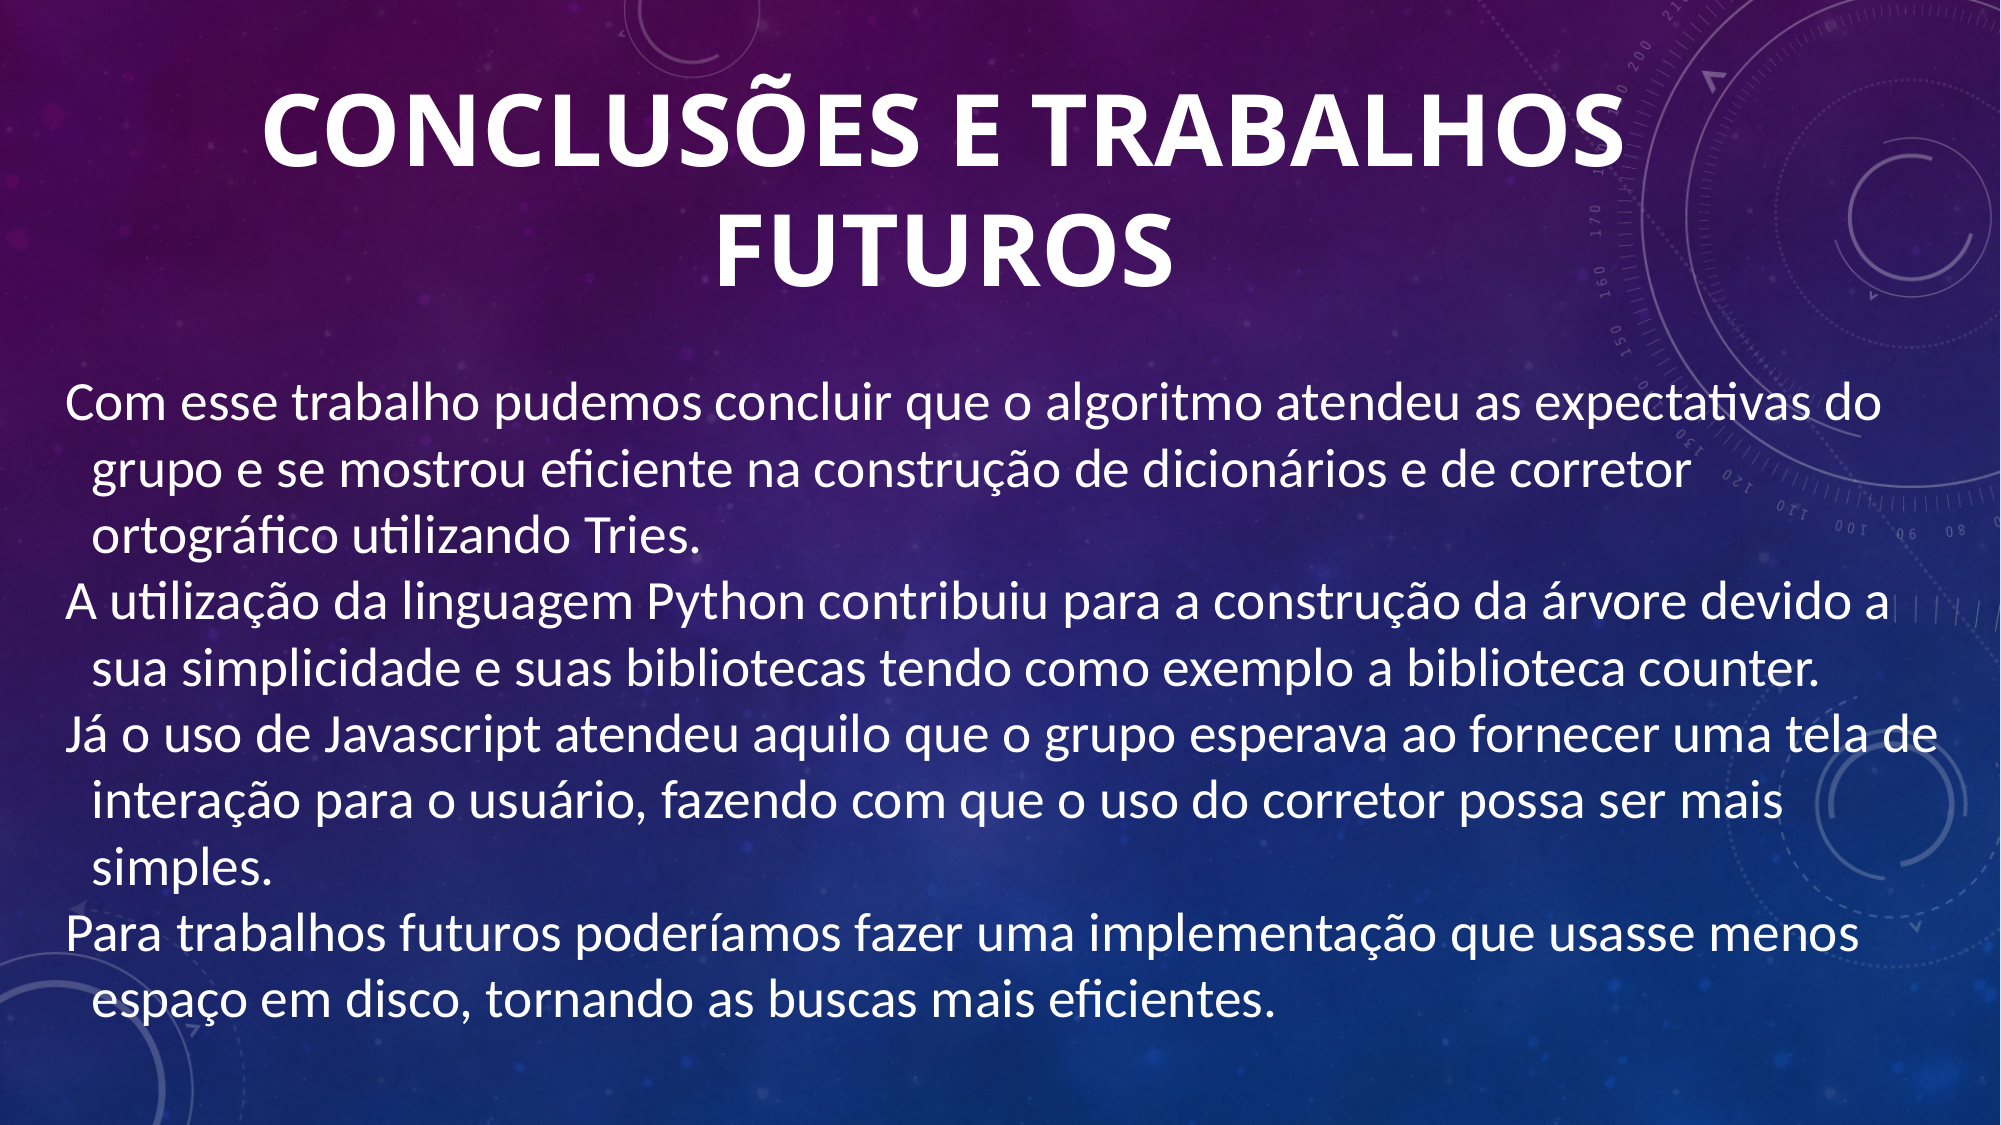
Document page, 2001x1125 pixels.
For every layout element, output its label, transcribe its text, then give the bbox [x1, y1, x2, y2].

list Com esse trabalho pudemos concluir que o algoritmo atendeu as expectativas do grupo e se mostrou eficiente na construção de dicionários e de corretor ortográfico utilizando Tries. A utilização da linguagem Python contribuiu para a construção da árvore devido a sua simplicidade e suas bibliotecas tendo como exemplo a biblioteca counter. Já o uso de Javascript atendeu aquilo que o grupo esperava ao fornecer uma tela de interação para o usuário, fazendo com que o uso do corretor possa ser mais simples. Para trabalhos futuros poderíamos fazer uma implementação que usasse menos espaço em disco, tornando as buscas mais eficientes. [32, 351, 1957, 1109]
title CONCLUSÕES E TRABALHOS FUTUROS [112, 42, 1775, 330]
picture [0, 0, 2001, 1125]
